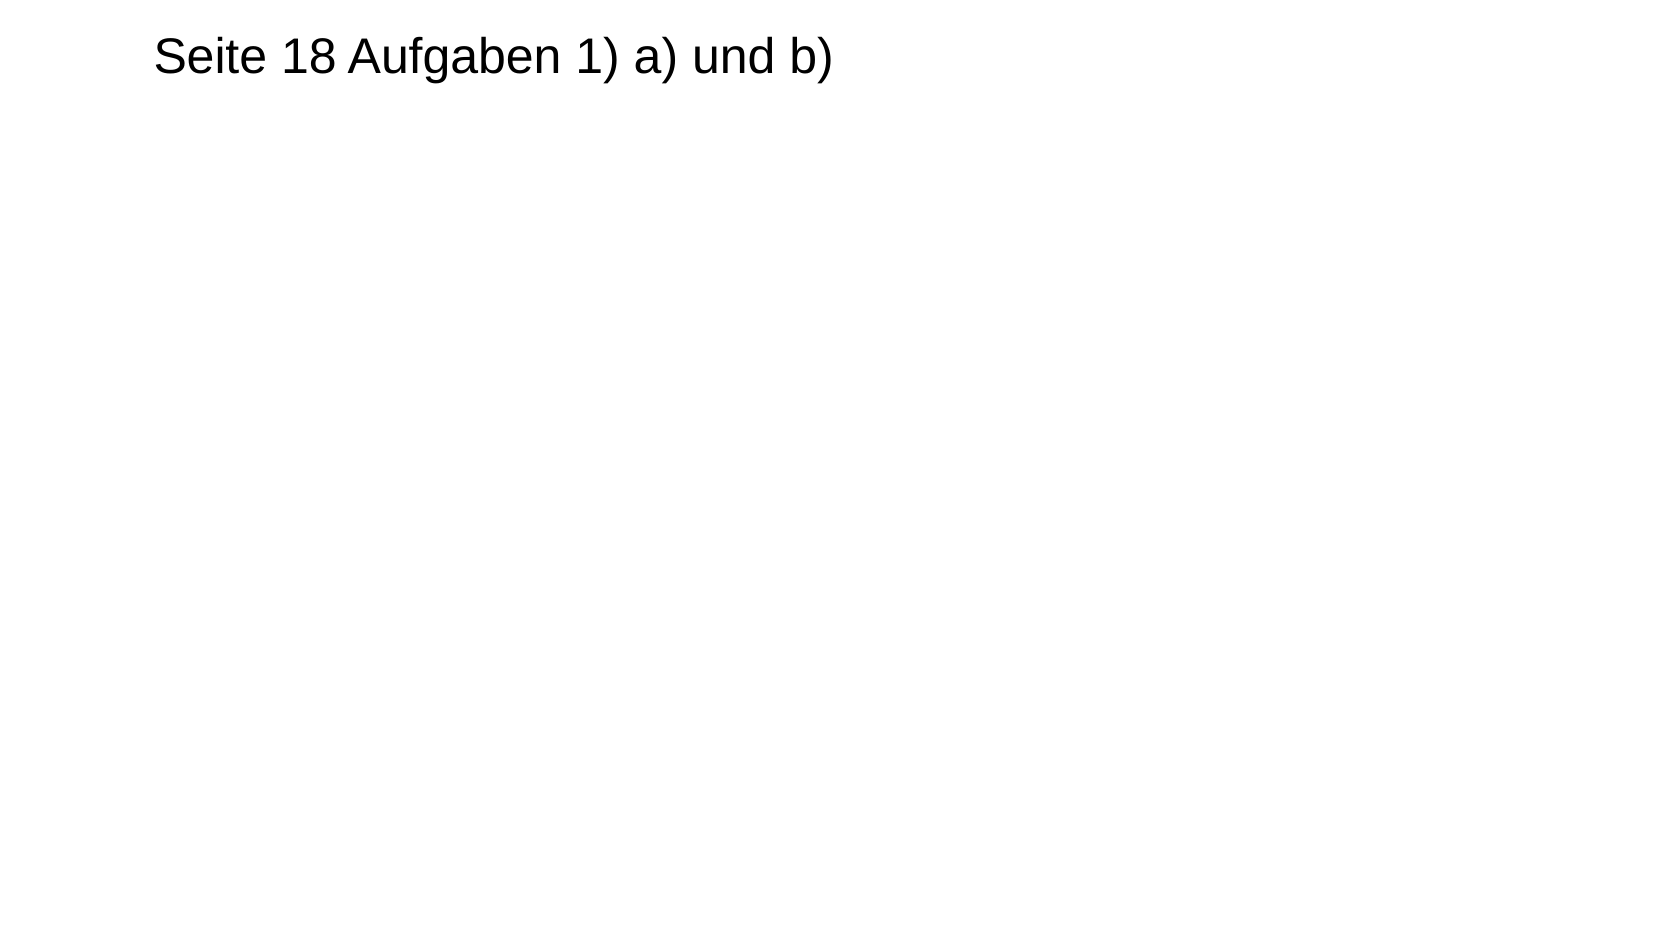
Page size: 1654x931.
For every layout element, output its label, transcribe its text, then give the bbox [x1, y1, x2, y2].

list Seite 18 Aufgaben 1) a) und b) [82, 28, 1571, 569]
